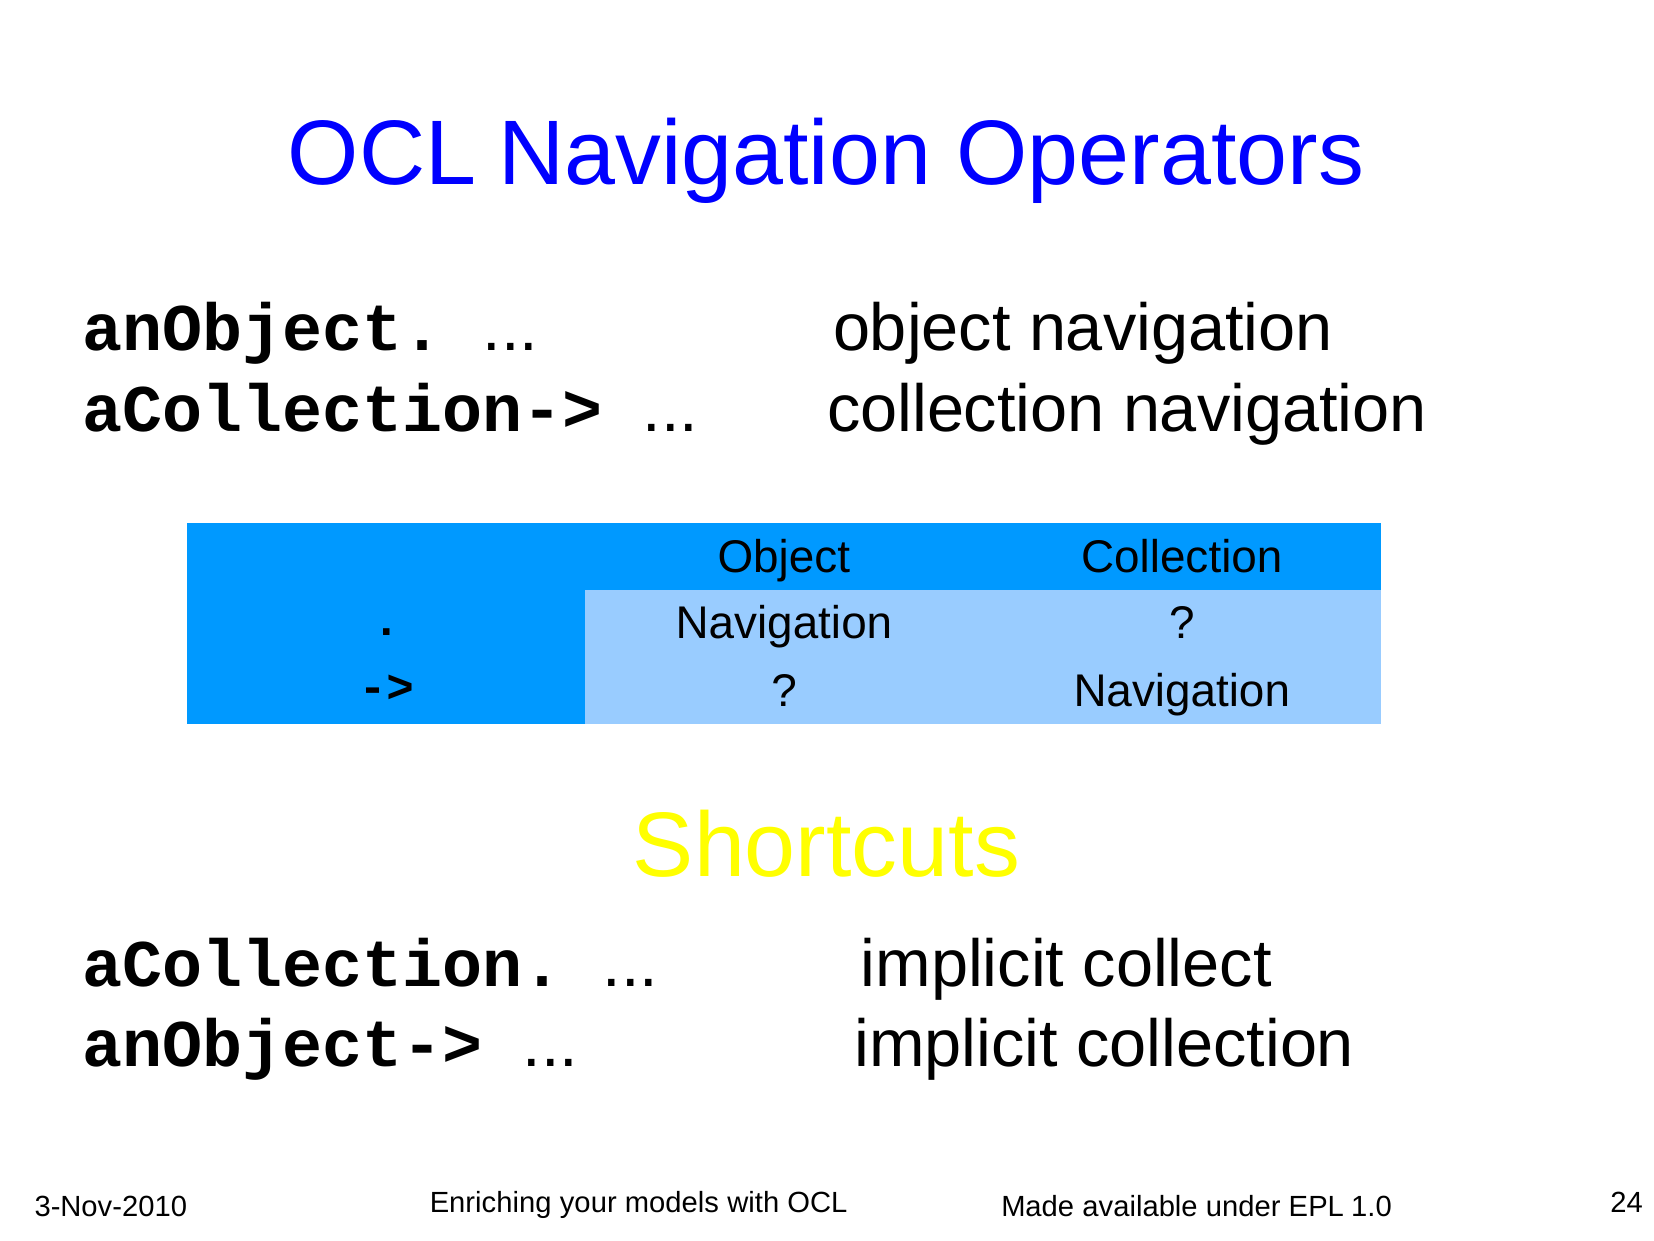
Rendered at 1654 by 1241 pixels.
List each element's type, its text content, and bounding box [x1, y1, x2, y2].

table_cell -> [187, 657, 585, 724]
table_cell ? [983, 590, 1381, 657]
table_cell . [187, 590, 585, 657]
table_cell Navigation [983, 657, 1381, 724]
table_header Object [585, 523, 983, 590]
table_header Collection [983, 523, 1381, 590]
title OCL Navigation Operators [82, 49, 1571, 257]
table_cell ? [585, 657, 983, 724]
table_cell Navigation [585, 590, 983, 657]
table_header [187, 523, 585, 590]
list anObject. ... object navigation aCollection-> ... collection navigation Shortcuts aCollection. ... implicit collect anObject-> ... implicit collection [82, 290, 1571, 1237]
